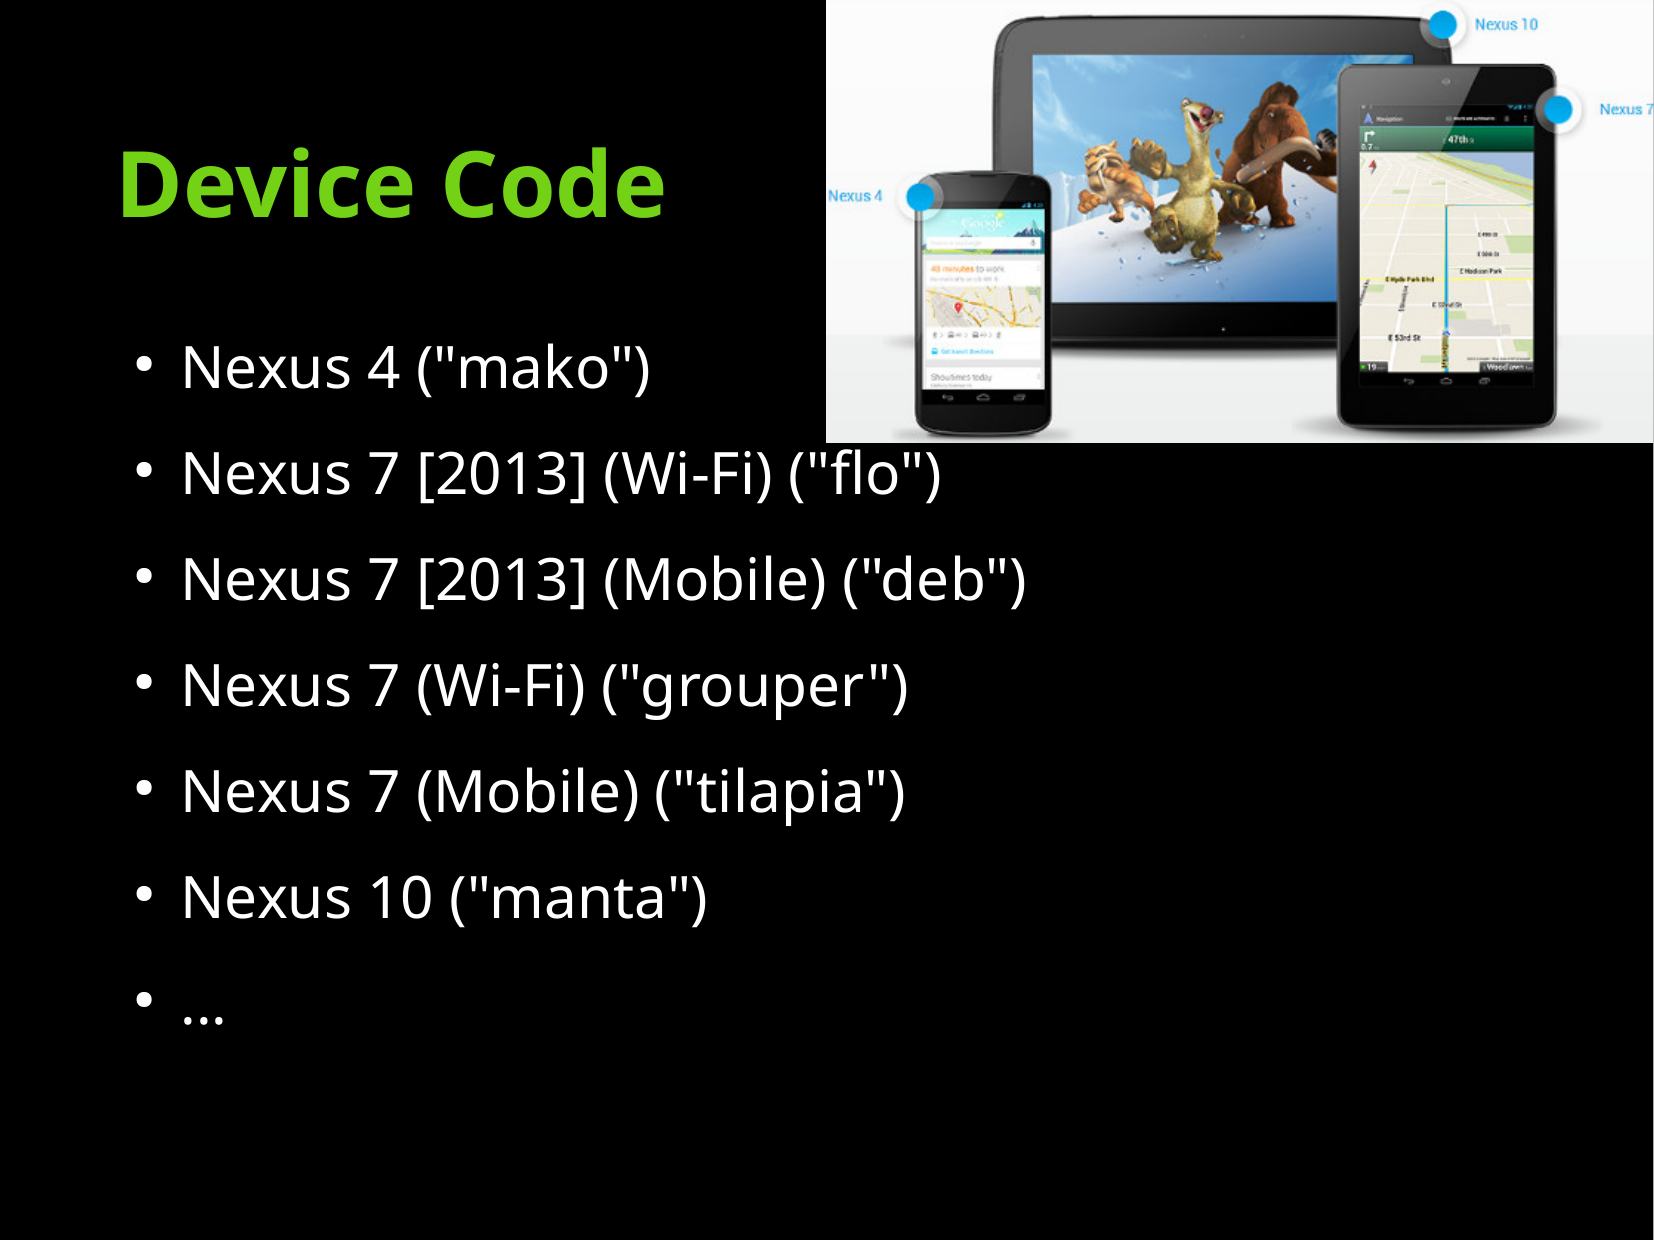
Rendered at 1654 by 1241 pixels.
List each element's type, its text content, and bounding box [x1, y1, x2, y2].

title Device Code [115, 78, 826, 287]
list Nexus 4 ("mako") Nexus 7 [2013] (Wi-Fi) ("flo") Nexus 7 [2013] (Mobile) ("deb") Nexus 7 (Wi-Fi) ("grouper") Nexus 7 (Mobile) ("tilapia") Nexus 10 ("manta") ... [118, 325, 1536, 1045]
picture [826, 0, 1654, 443]
